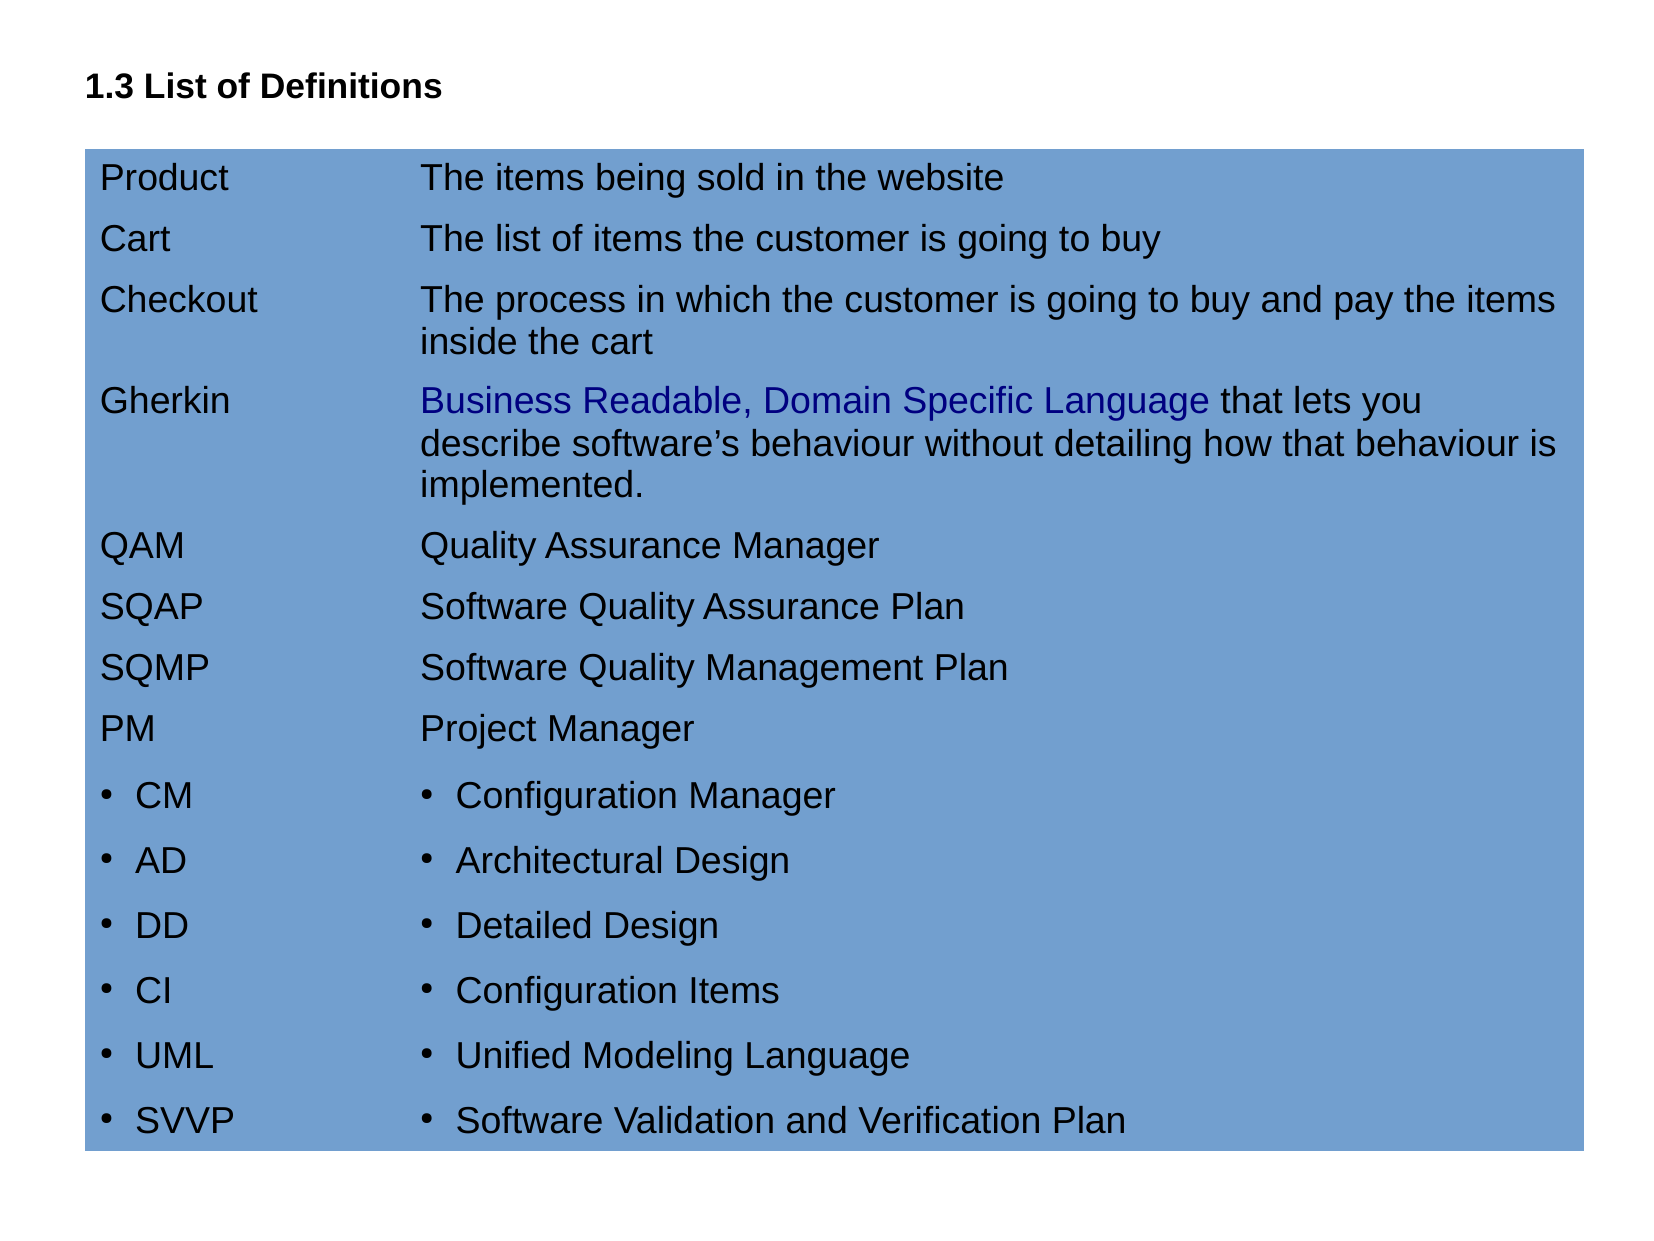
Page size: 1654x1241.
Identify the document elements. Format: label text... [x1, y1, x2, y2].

table_cell The process in which the customer is going to buy and pay the items inside the cart [405, 271, 1584, 373]
title 1.3 List of Definitions [85, 62, 1574, 103]
table_cell Configuration Items [405, 956, 1584, 1021]
table_cell Unified Modeling Language [405, 1021, 1584, 1085]
table_header The items being sold in the website [405, 149, 1584, 210]
table_cell QAM [85, 518, 405, 578]
table_cell DD [85, 891, 405, 956]
table_cell PM [85, 700, 405, 761]
table_cell UML [85, 1021, 405, 1085]
table_cell AD [85, 826, 405, 891]
table_cell SQAP [85, 578, 405, 639]
table_cell Software Quality Management Plan [405, 639, 1584, 700]
table_cell Gherkin [85, 373, 405, 518]
table_cell Business Readable, Domain Specific Language that lets you describe software’s behaviour without detailing how that behaviour is implemented. [405, 373, 1584, 518]
table_cell Detailed Design [405, 891, 1584, 956]
table_header Product [85, 149, 405, 210]
table_cell SVVP [85, 1085, 405, 1151]
table_cell Software Validation and Verification Plan [405, 1085, 1584, 1151]
table_cell Cart [85, 210, 405, 271]
table_cell Quality Assurance Manager [405, 518, 1584, 578]
table_cell SQMP [85, 639, 405, 700]
table_cell Project Manager [405, 700, 1584, 761]
table_cell The list of items the customer is going to buy [405, 210, 1584, 271]
table_cell CM [85, 761, 405, 826]
table_cell Configuration Manager [405, 761, 1584, 826]
table_cell CI [85, 956, 405, 1021]
table_cell Software Quality Assurance Plan [405, 578, 1584, 639]
table_cell Checkout [85, 271, 405, 373]
table_cell Architectural Design [405, 826, 1584, 891]
